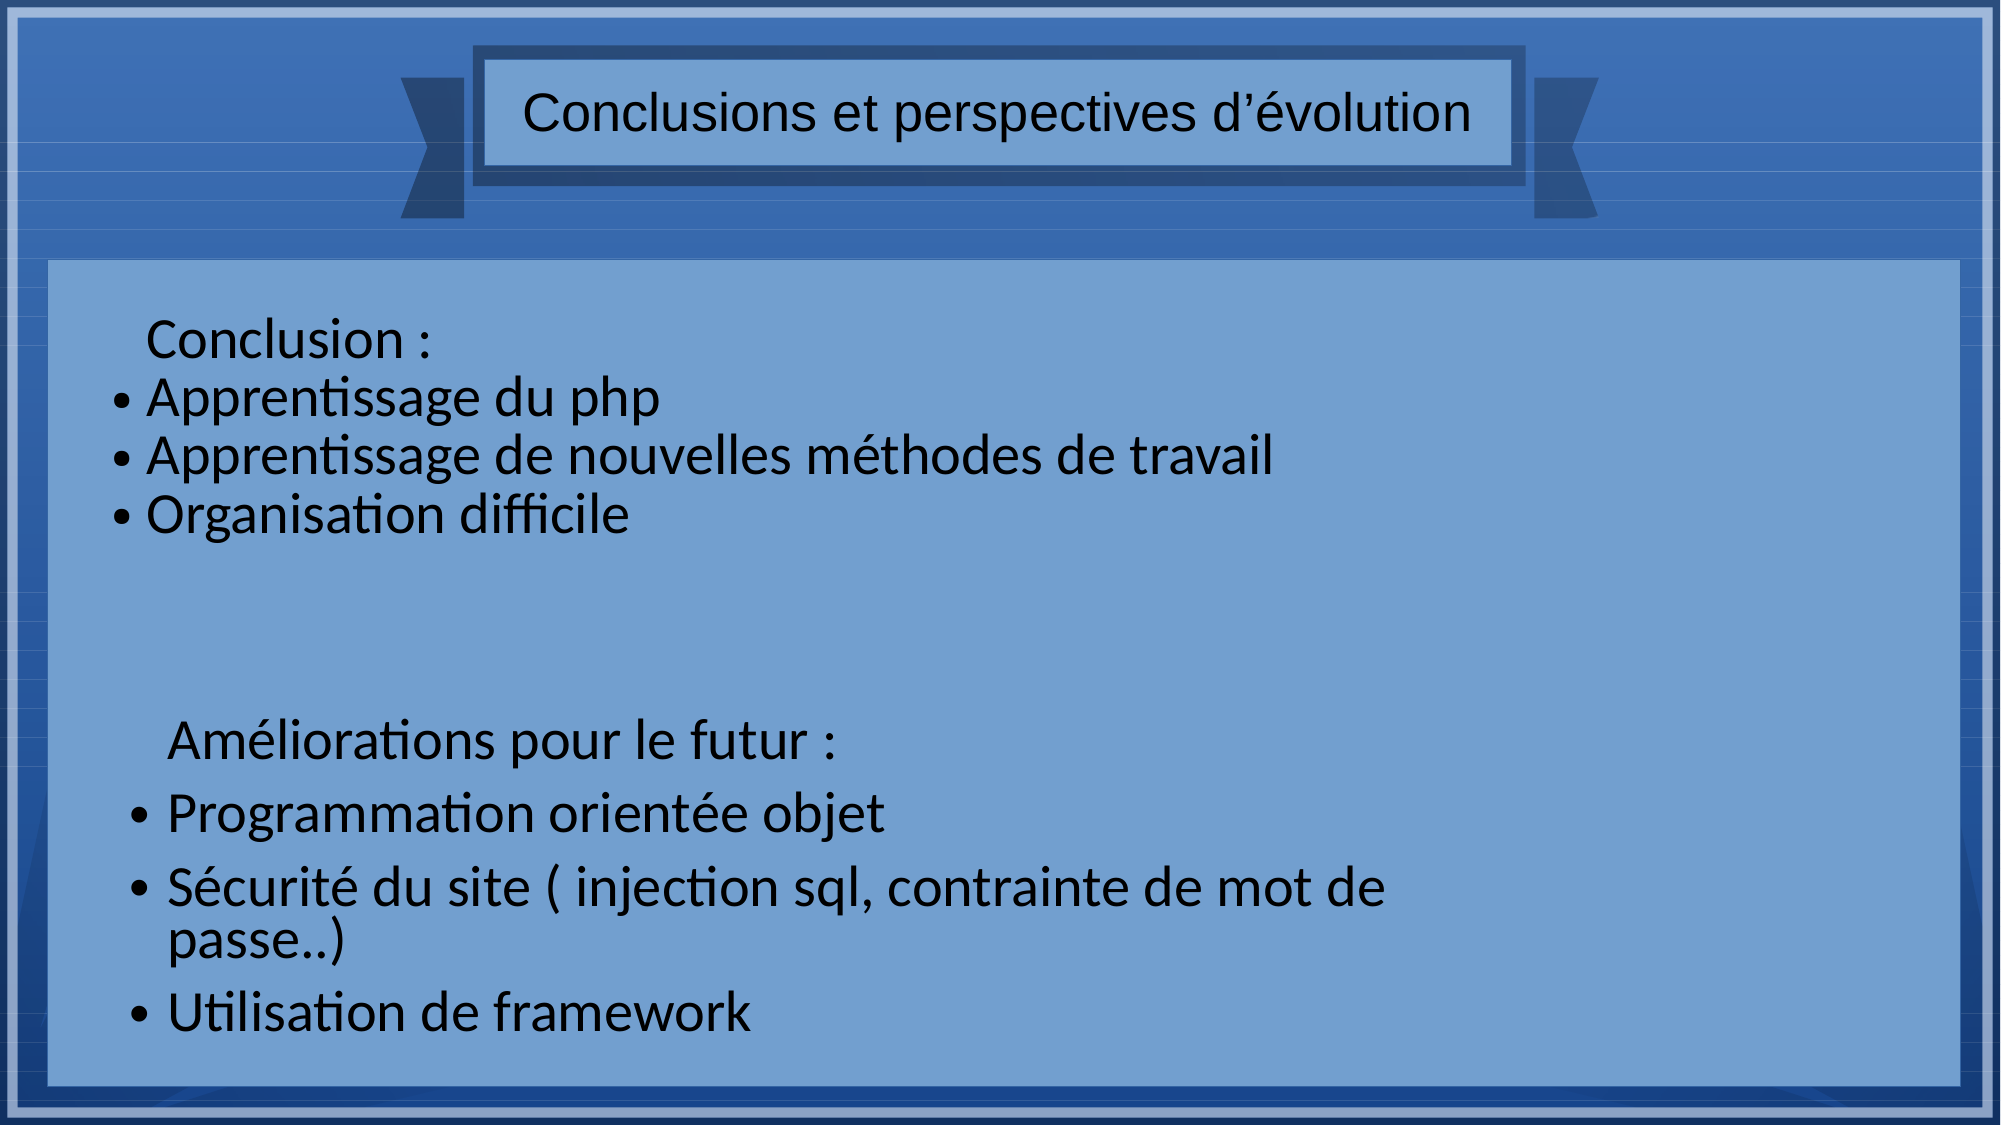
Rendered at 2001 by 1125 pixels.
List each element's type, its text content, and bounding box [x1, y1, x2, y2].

text_box [47, 259, 1961, 1087]
text_box Conclusions et perspectives d’évolution [484, 59, 1512, 166]
text_box Améliorations pour le futur : Programmation orientée objet Sécurité du site ( injection sql, contrainte de mot de passe..) Utilisation de framework [115, 710, 1595, 1052]
text_box Conclusion : Apprentissage du php Apprentissage de nouvelles méthodes de travail Organisation difficile [96, 307, 1574, 679]
